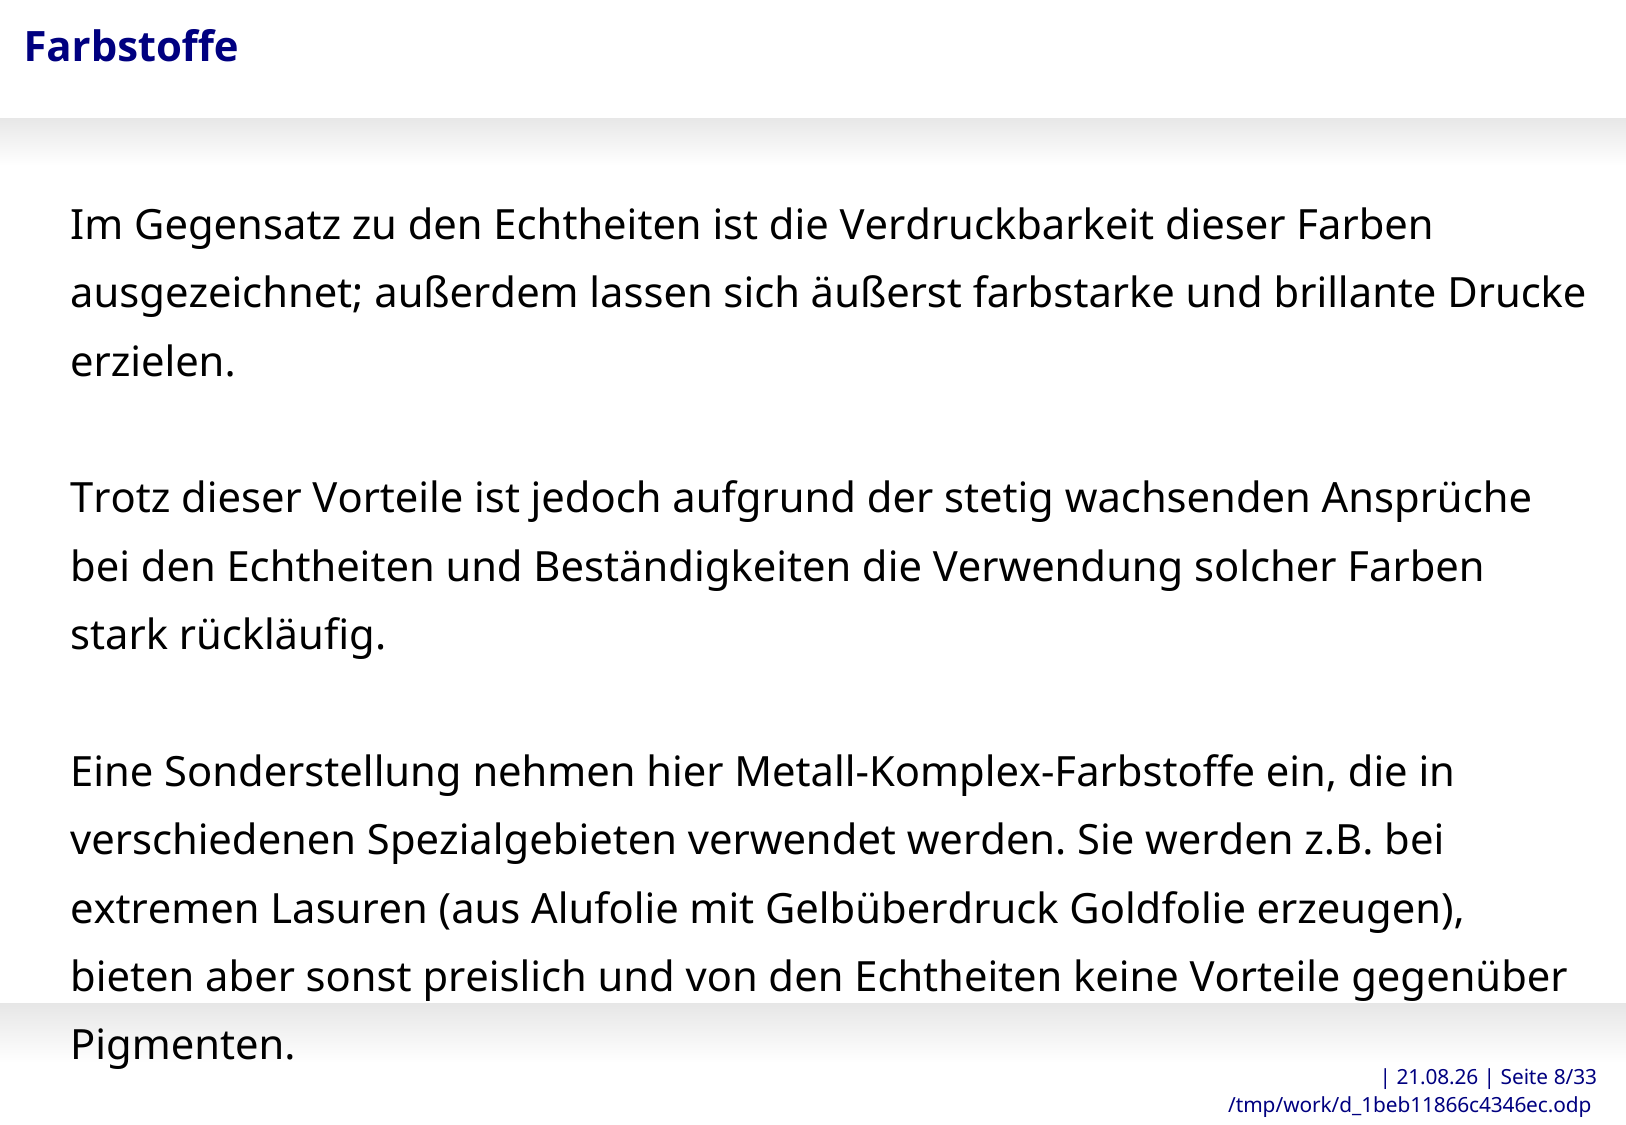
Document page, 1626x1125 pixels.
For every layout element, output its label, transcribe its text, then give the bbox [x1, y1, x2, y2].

title Farbstoffe [23, 5, 1600, 154]
list Im Gegensatz zu den Echtheiten ist die Verdruckbarkeit dieser Farben ausgezeichnet; außerdem lassen sich äußerst farbstarke und brillante Drucke erzielen. Trotz dieser Vorteile ist jedoch aufgrund der stetig wachsenden Ansprüche bei den Echtheiten und Beständigkeiten die Verwendung solcher Farben stark rückläufig. Eine Sonderstellung nehmen hier Metall-Komplex-Farbstoffe ein, die in verschiedenen Spezialgebieten verwendet werden. Sie werden z.B. bei extremen Lasuren (aus Alufolie mit Gelbüberdruck Goldfolie erzeugen), bieten aber sonst preislich und von den Echtheiten keine Vorteile gegenüber Pigmenten. [23, 183, 1588, 1041]
